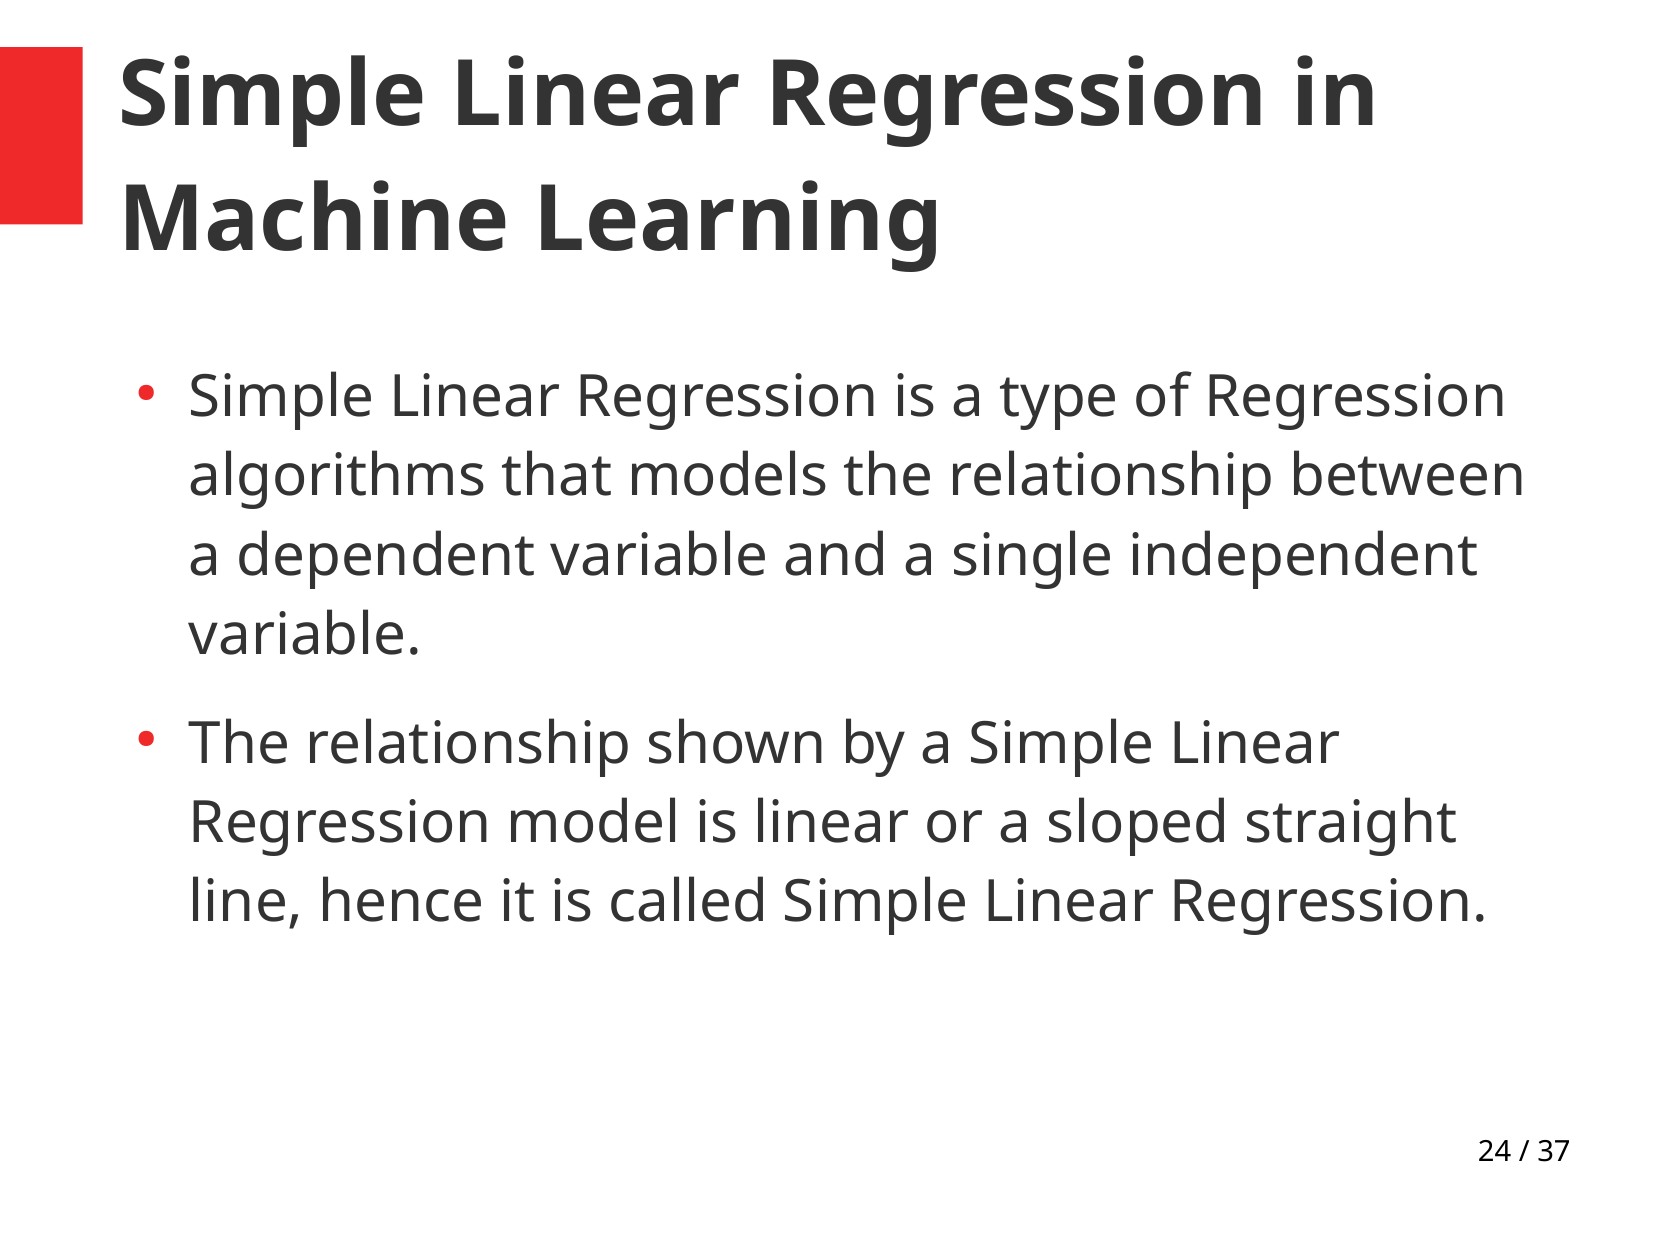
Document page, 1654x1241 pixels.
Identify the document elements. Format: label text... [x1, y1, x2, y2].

list Simple Linear Regression is a type of Regression algorithms that models the relationship between a dependent variable and a single independent variable. The relationship shown by a Simple Linear Regression model is linear or a sloped straight line, hence it is called Simple Linear Regression. [118, 354, 1536, 1074]
title Simple Linear Regression in Machine Learning [118, 28, 1571, 278]
